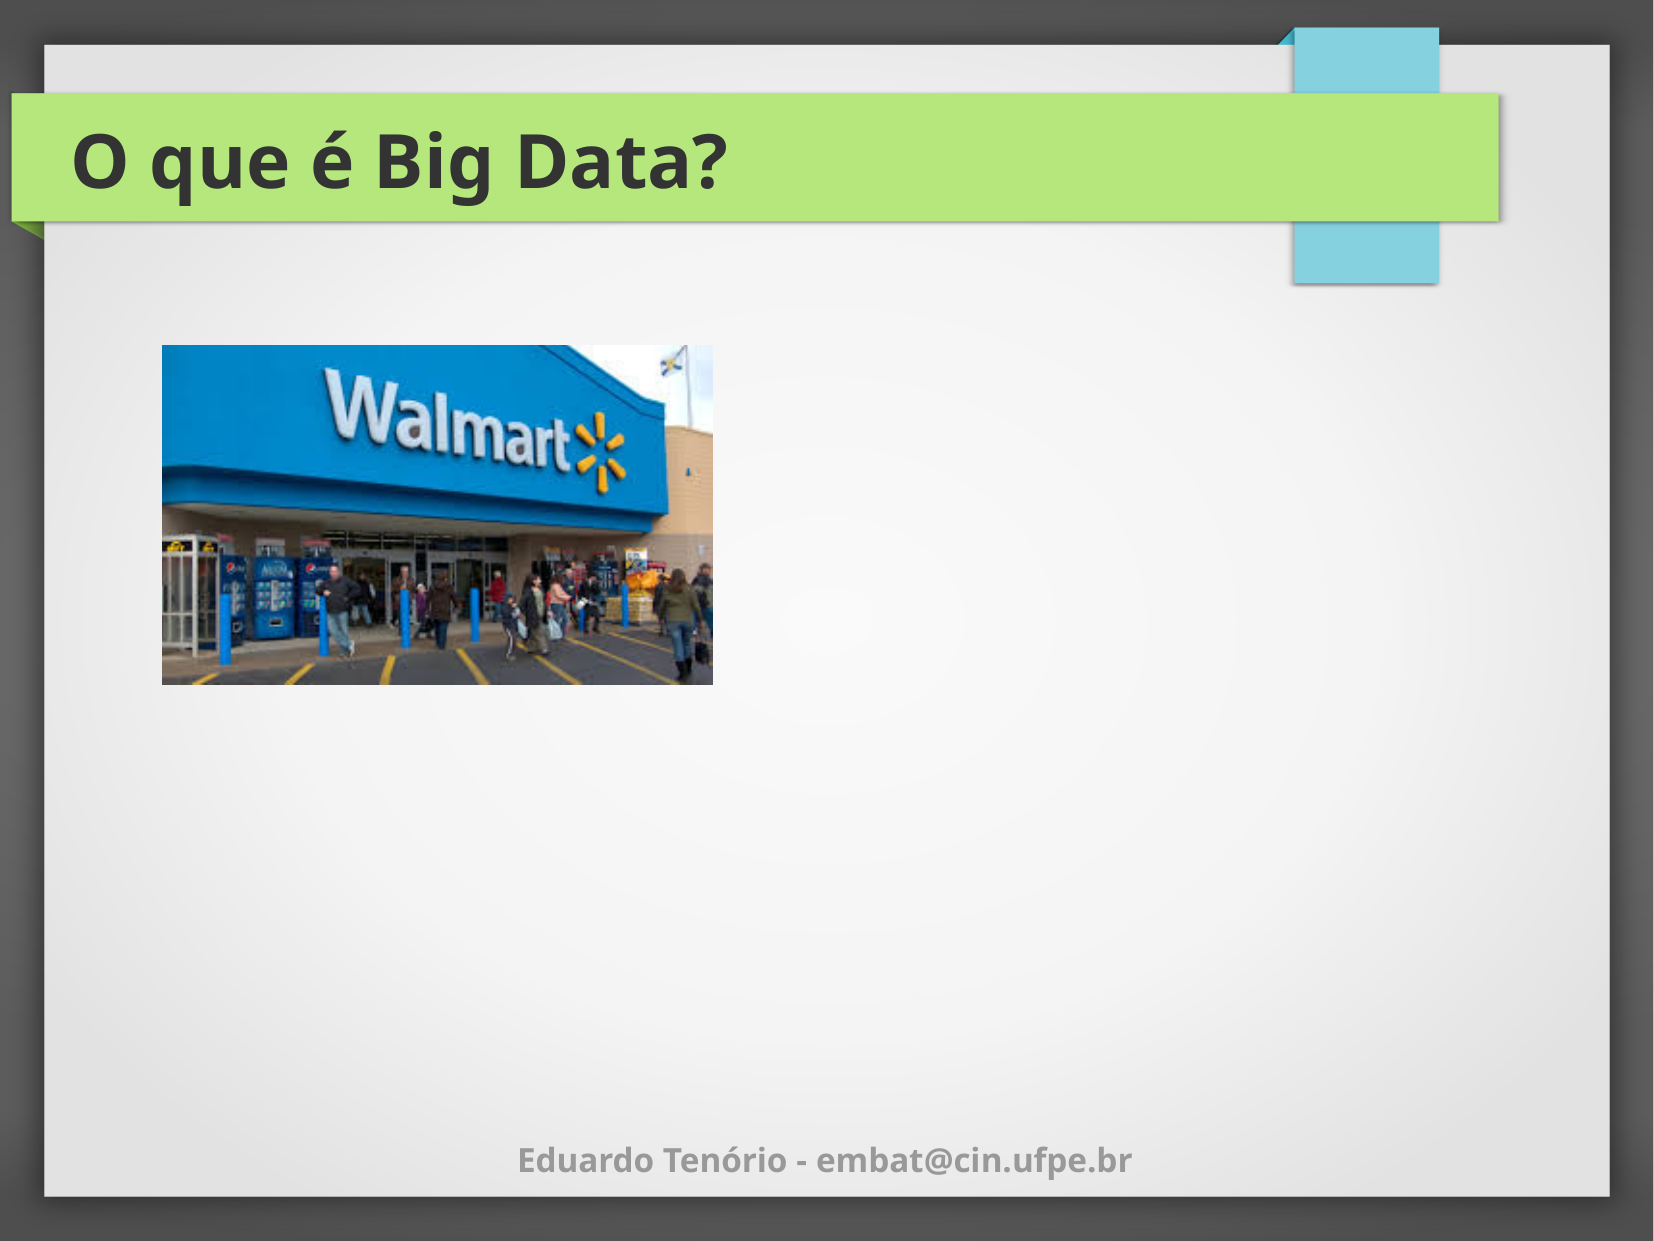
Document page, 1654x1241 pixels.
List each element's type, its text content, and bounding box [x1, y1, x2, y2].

text_box Eduardo Tenório - embat@cin.ufpe.br [45, 1130, 1606, 1201]
picture [0, 0, 1654, 1241]
title O que é Big Data? [70, 97, 1229, 221]
